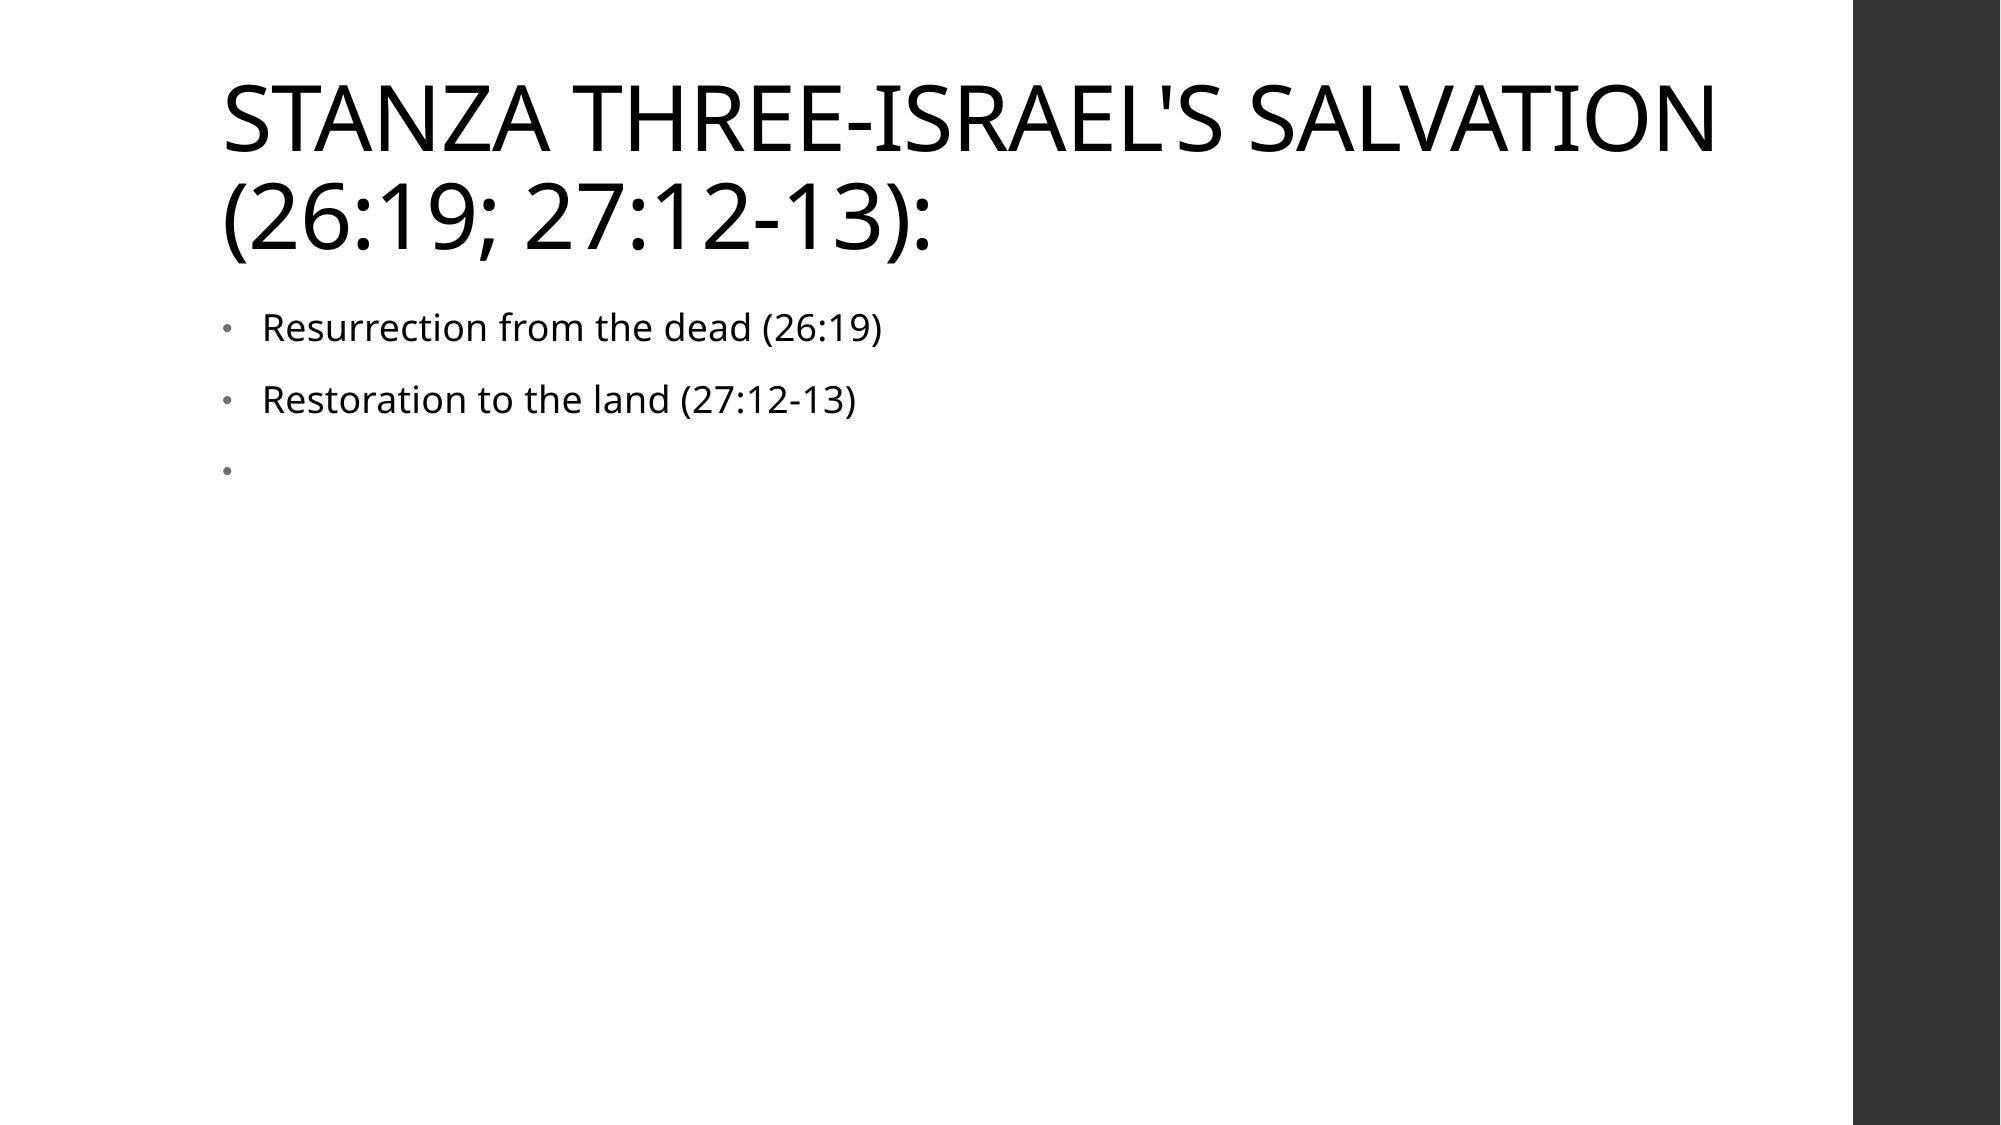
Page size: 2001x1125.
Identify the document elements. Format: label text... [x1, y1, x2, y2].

list Resurrection from the dead (26:19) Restoration to the land (27:12-13) [206, 299, 1617, 1014]
title STANZA THREE-ISRAEL'S SALVATION (26:19; 27:12-13): [206, 60, 1797, 278]
